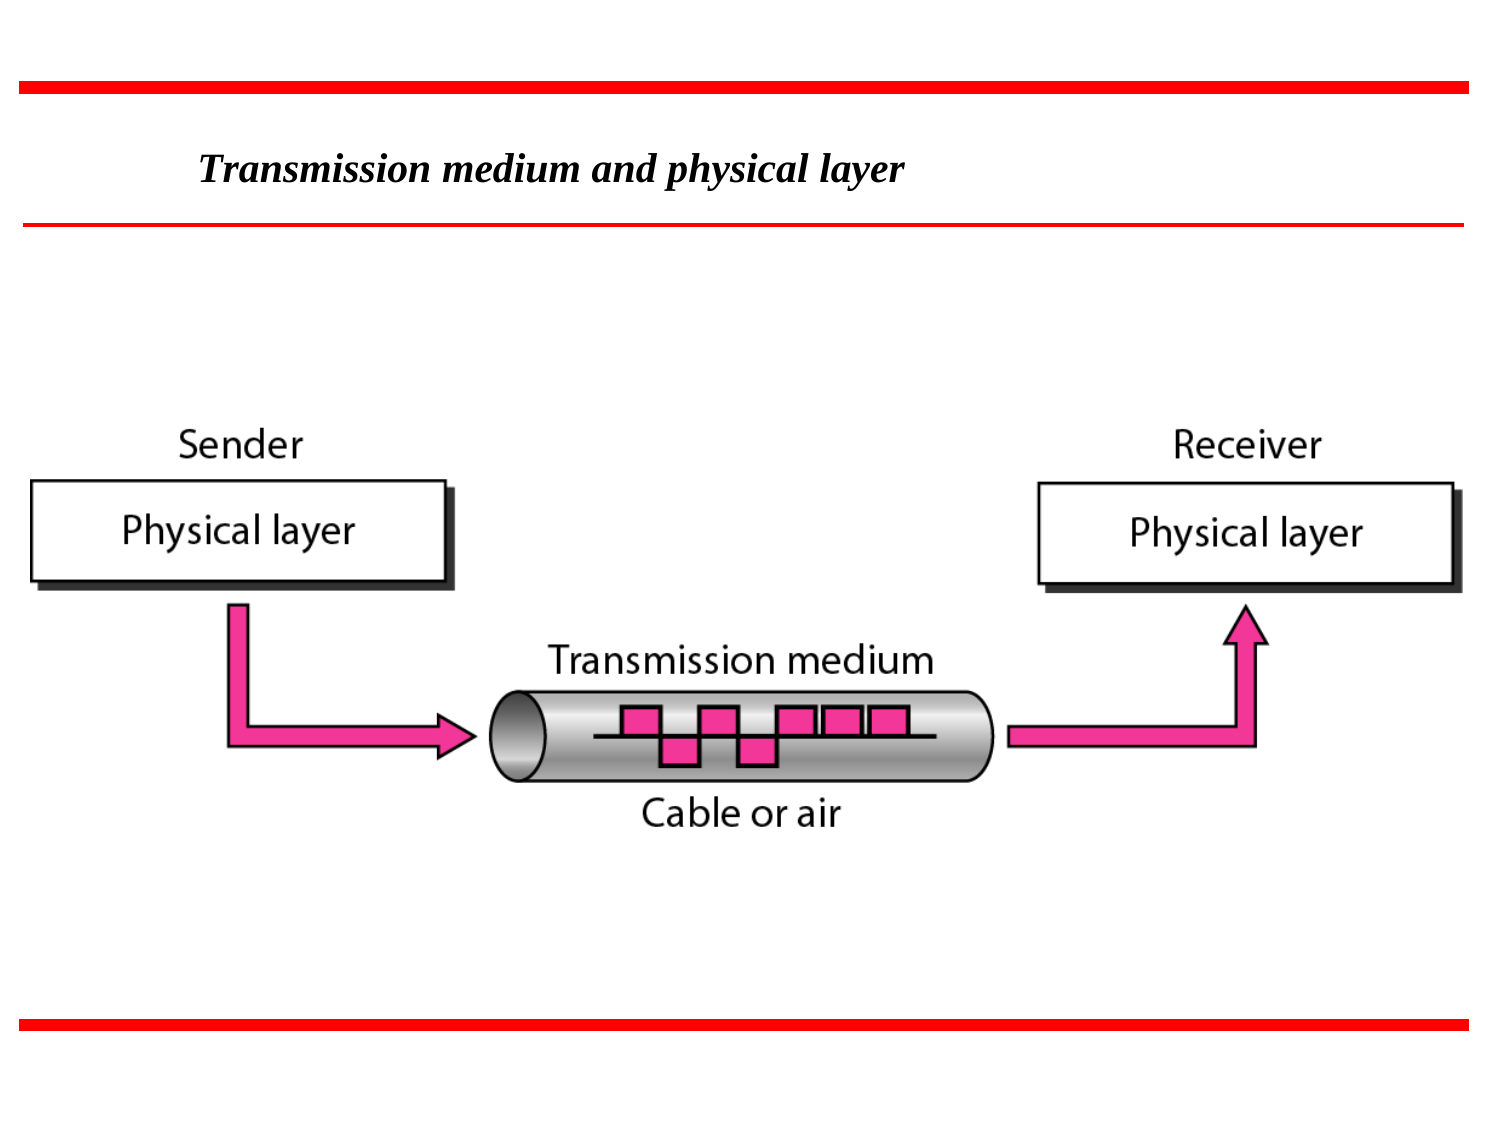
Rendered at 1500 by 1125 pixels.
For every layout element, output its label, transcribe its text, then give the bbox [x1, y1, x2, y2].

picture [30, 423, 1463, 838]
text_box Transmission medium and physical layer [157, 124, 921, 201]
